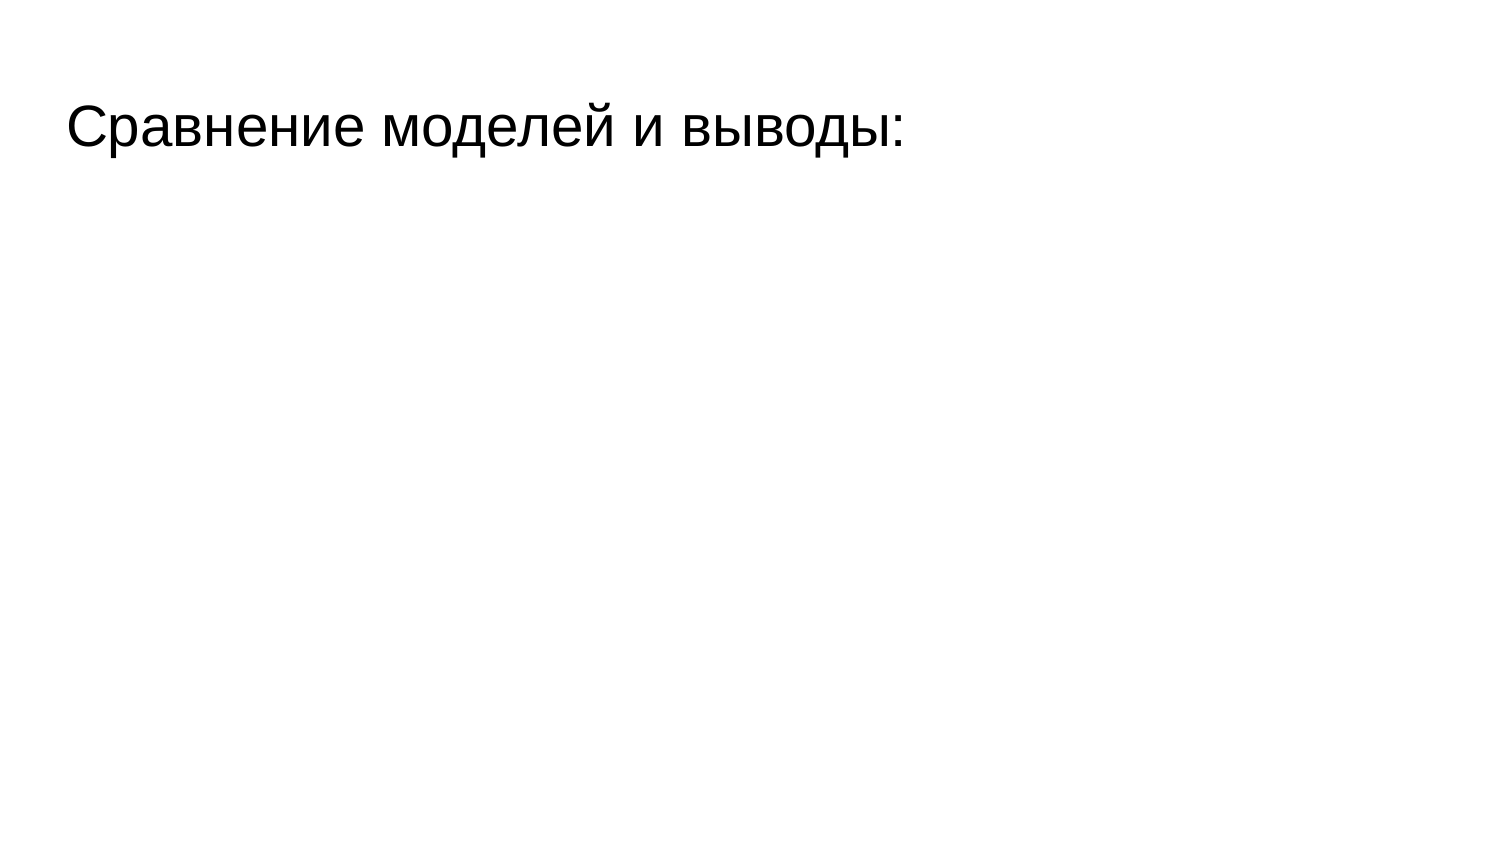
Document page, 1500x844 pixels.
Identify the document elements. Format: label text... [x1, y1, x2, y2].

title Сравнение моделей и выводы: [51, 72, 1449, 167]
